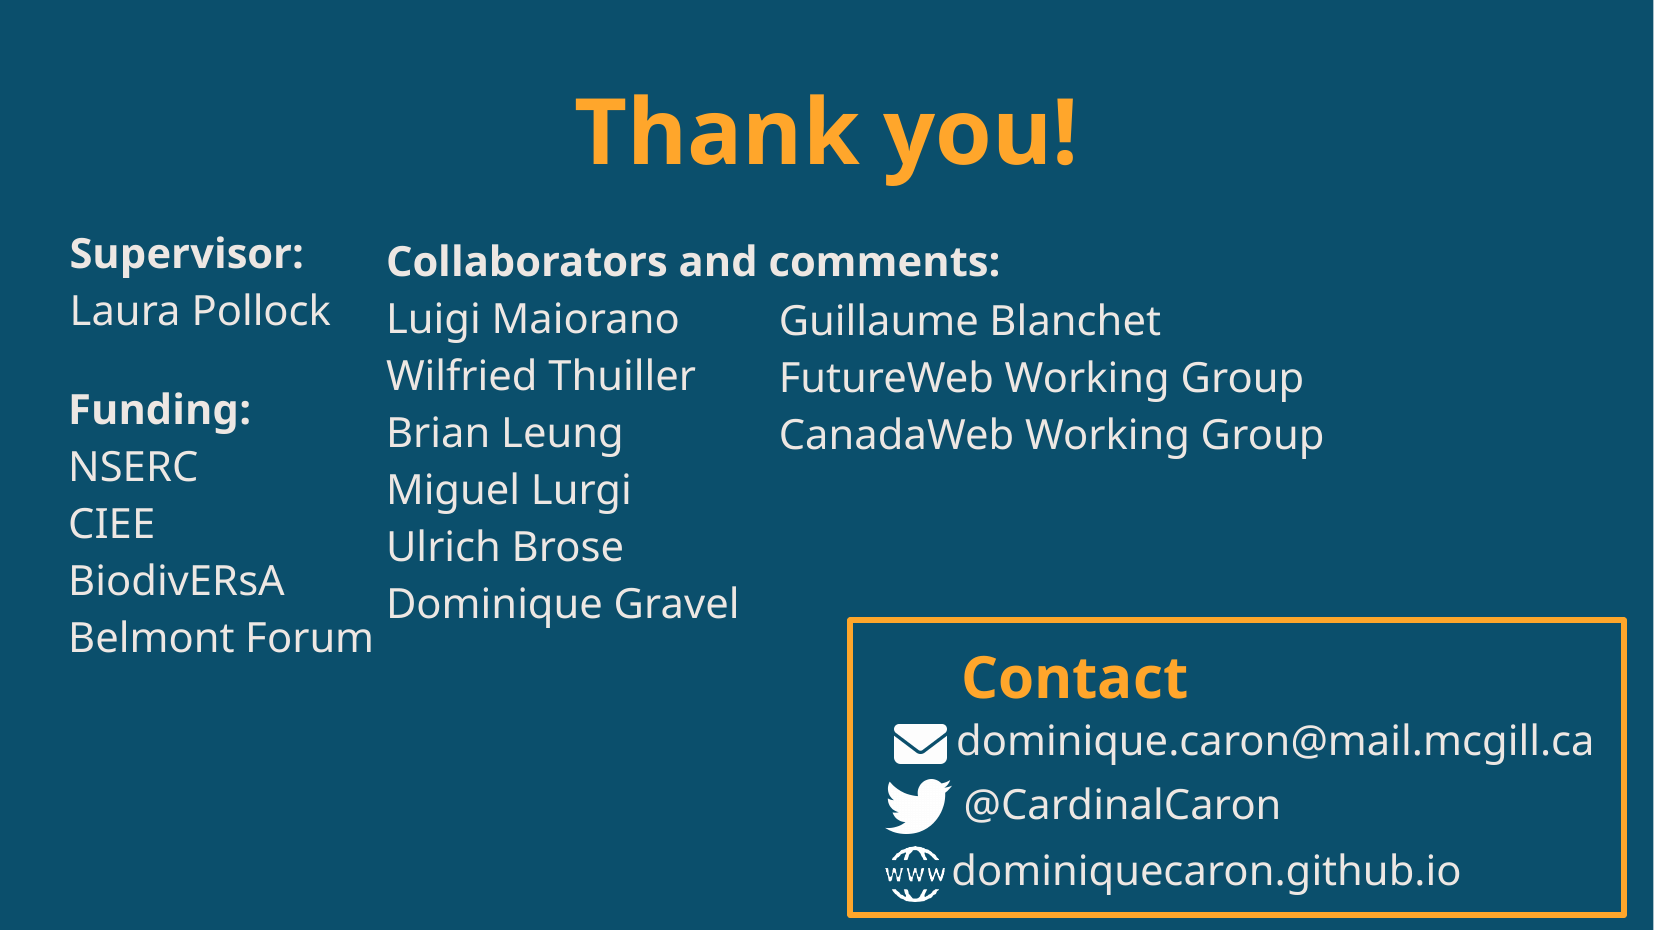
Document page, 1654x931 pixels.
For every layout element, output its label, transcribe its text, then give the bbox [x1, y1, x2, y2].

text_box dominique.caron@mail.mcgill.ca [956, 703, 1595, 774]
picture [885, 846, 945, 902]
text_box Guillaume Blanchet FutureWeb Working Group CanadaWeb Working Group [781, 283, 1322, 574]
picture [894, 724, 947, 764]
text_box Funding: NSERC CIEE BiodivERsA Belmont Forum [63, 372, 380, 663]
text_box Thank you! [584, 59, 1069, 195]
text_box Supervisor: Laura Pollock [59, 216, 341, 342]
text_box Contact [946, 628, 1182, 721]
text_box dominiquecaron.github.io [955, 833, 1459, 904]
text_box Collaborators and comments: Luigi Maiorano Wilfried Thuiller Brian Leung Miguel Lurgi Ulrich Brose Dominique Gravel [401, 224, 986, 625]
picture [885, 779, 952, 834]
text_box @CardinalCaron [956, 767, 1289, 833]
